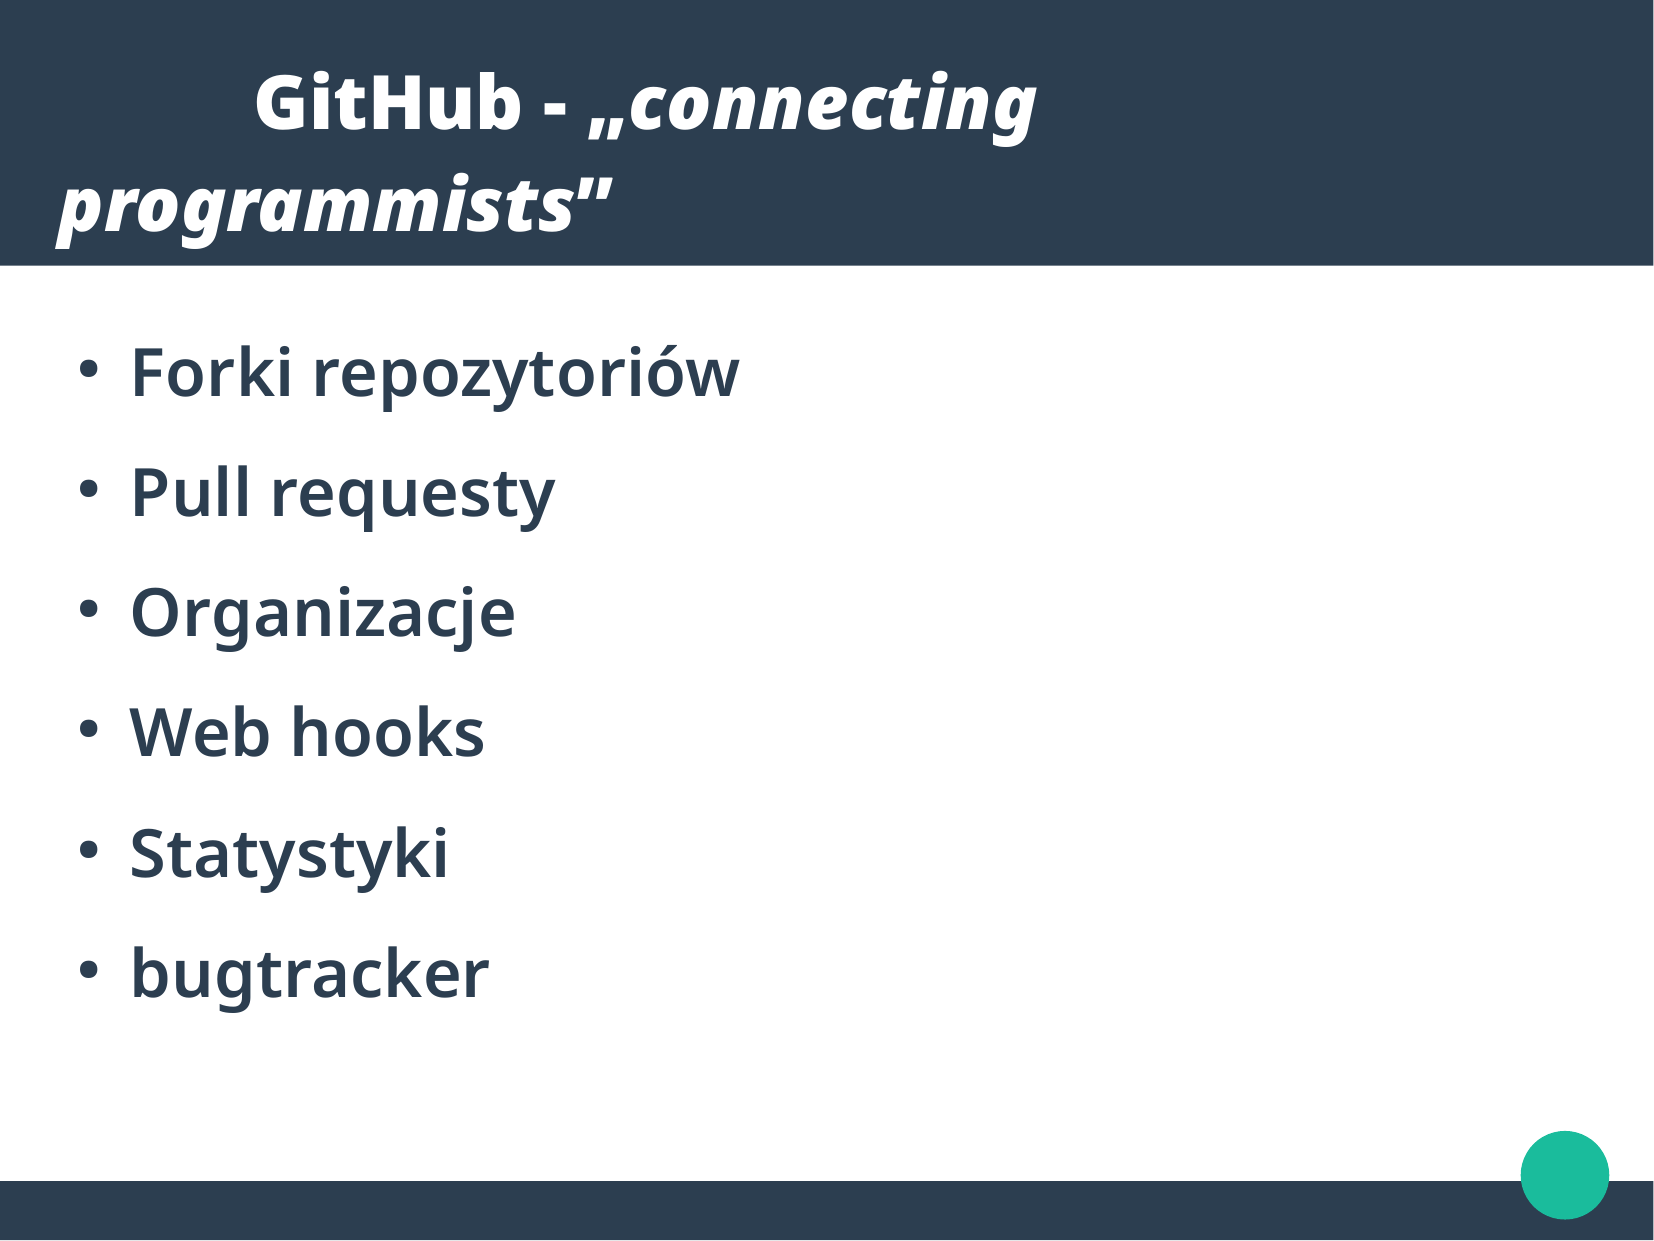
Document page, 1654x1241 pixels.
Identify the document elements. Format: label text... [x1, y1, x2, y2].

list Forki repozytoriów Pull requesty Organizacje Web hooks Statystyki bugtracker [59, 324, 1595, 1152]
title GitHub - „connecting programmists” [59, 49, 1595, 207]
